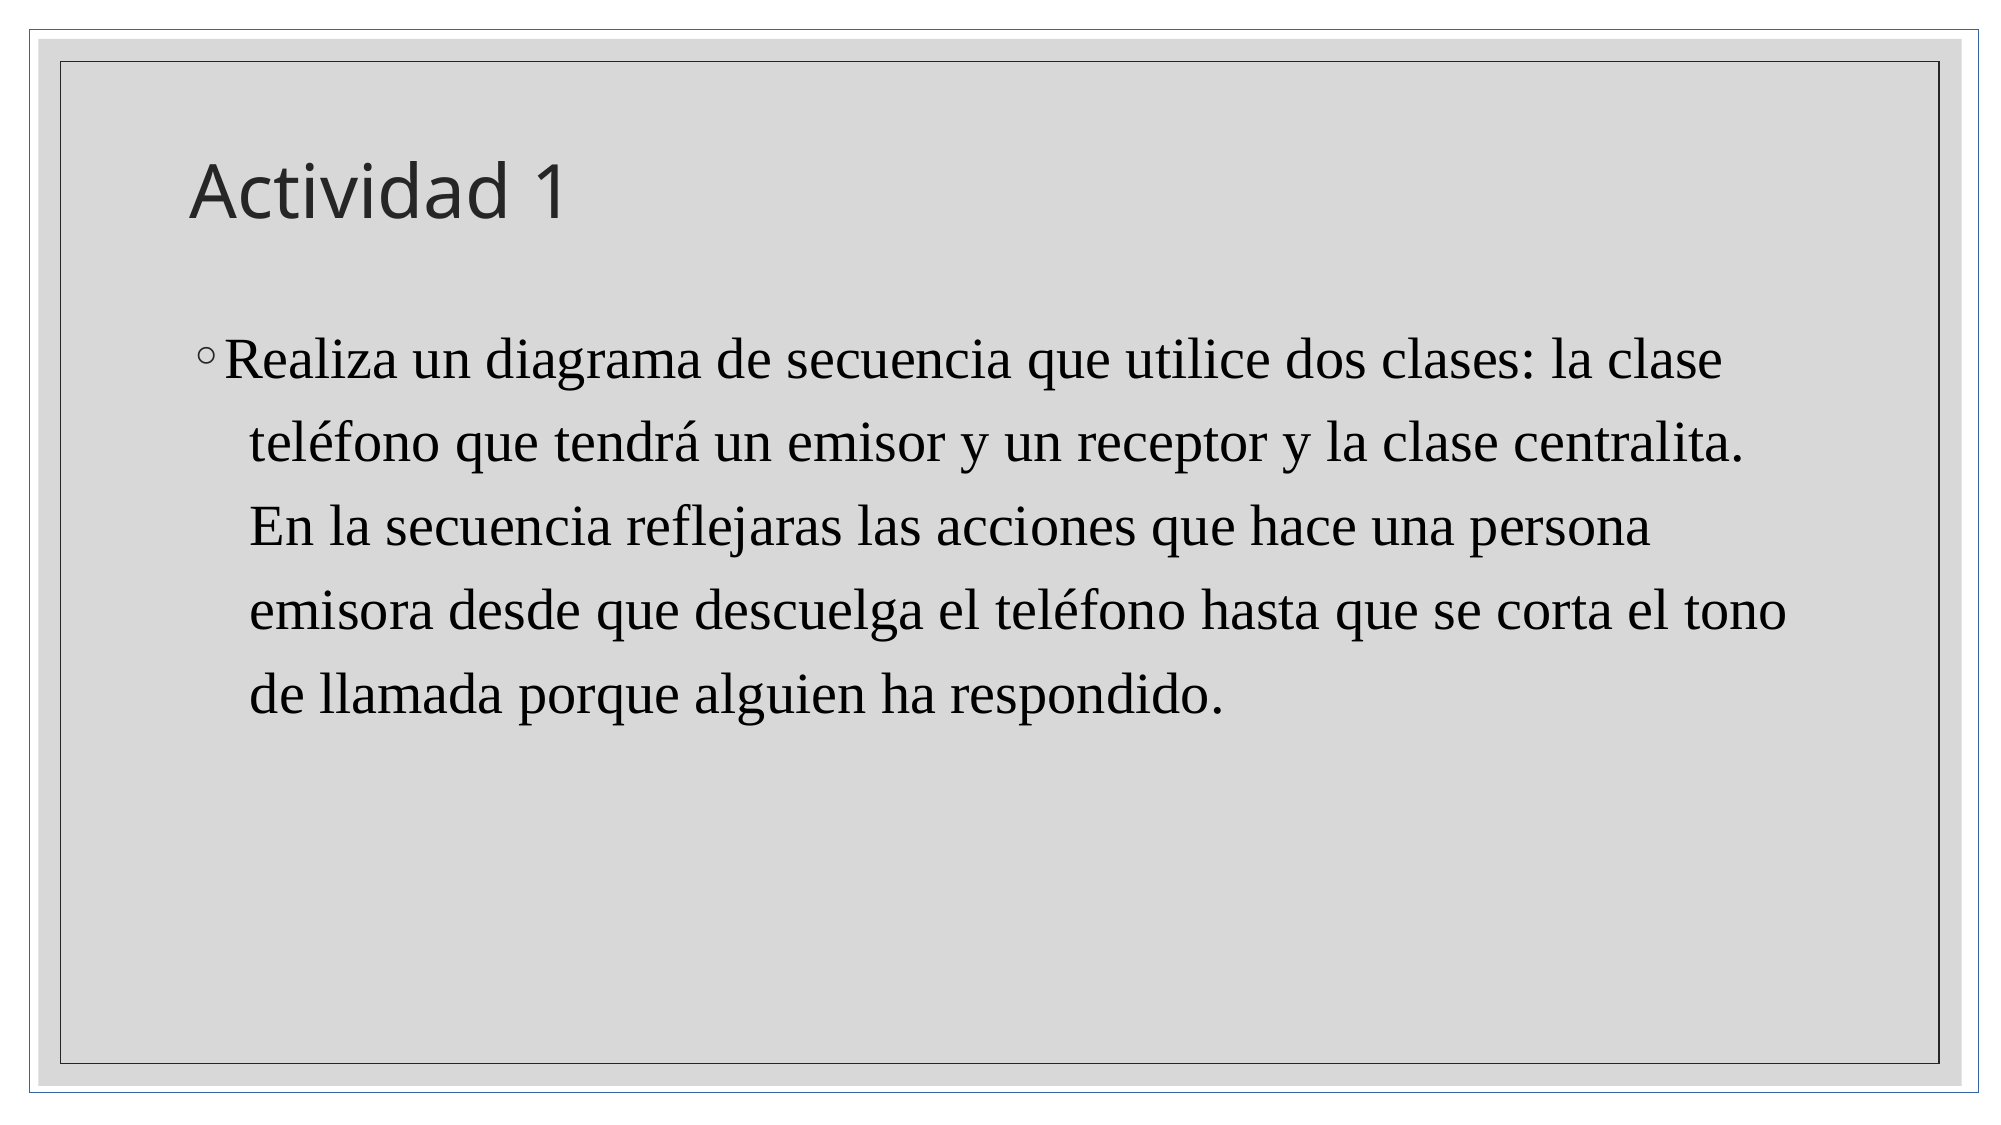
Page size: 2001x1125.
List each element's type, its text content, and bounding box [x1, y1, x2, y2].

title Actividad 1 [174, 105, 1825, 283]
list Realiza un diagrama de secuencia que utilice dos clases: la clase teléfono que tendrá un emisor y un receptor y la clase centralita. En la secuencia reflejaras las acciones que hace una persona emisora desde que descuelga el teléfono hasta que se corta el tono de llamada porque alguien ha respondido. [174, 298, 1825, 977]
